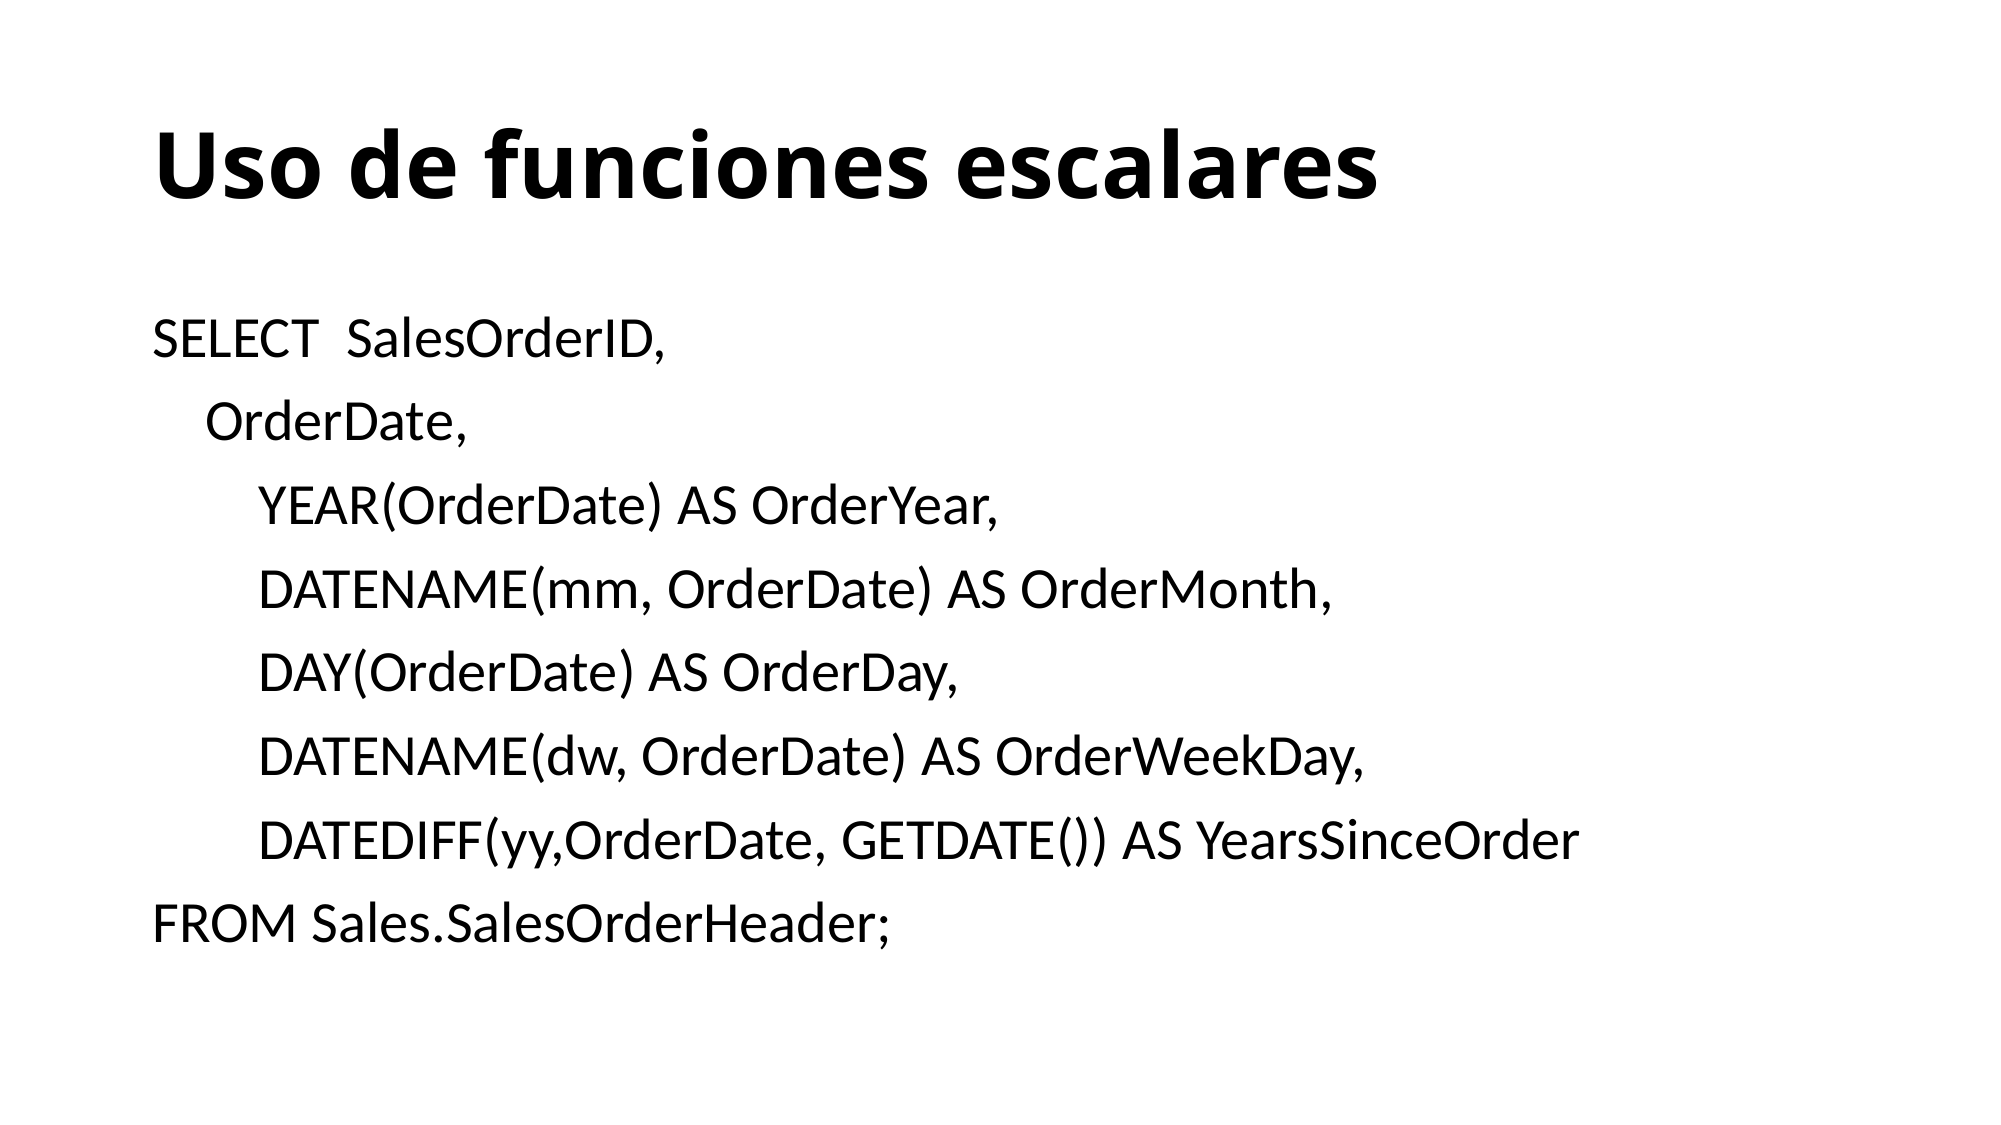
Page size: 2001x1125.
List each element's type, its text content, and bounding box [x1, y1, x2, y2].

title Uso de funciones escalares [137, 59, 1863, 278]
list SELECT SalesOrderID, OrderDate, YEAR(OrderDate) AS OrderYear, DATENAME(mm, OrderDate) AS OrderMonth, DAY(OrderDate) AS OrderDay, DATENAME(dw, OrderDate) AS OrderWeekDay, DATEDIFF(yy,OrderDate, GETDATE()) AS YearsSinceOrder FROM Sales.SalesOrderHeader; [137, 299, 1863, 1014]
